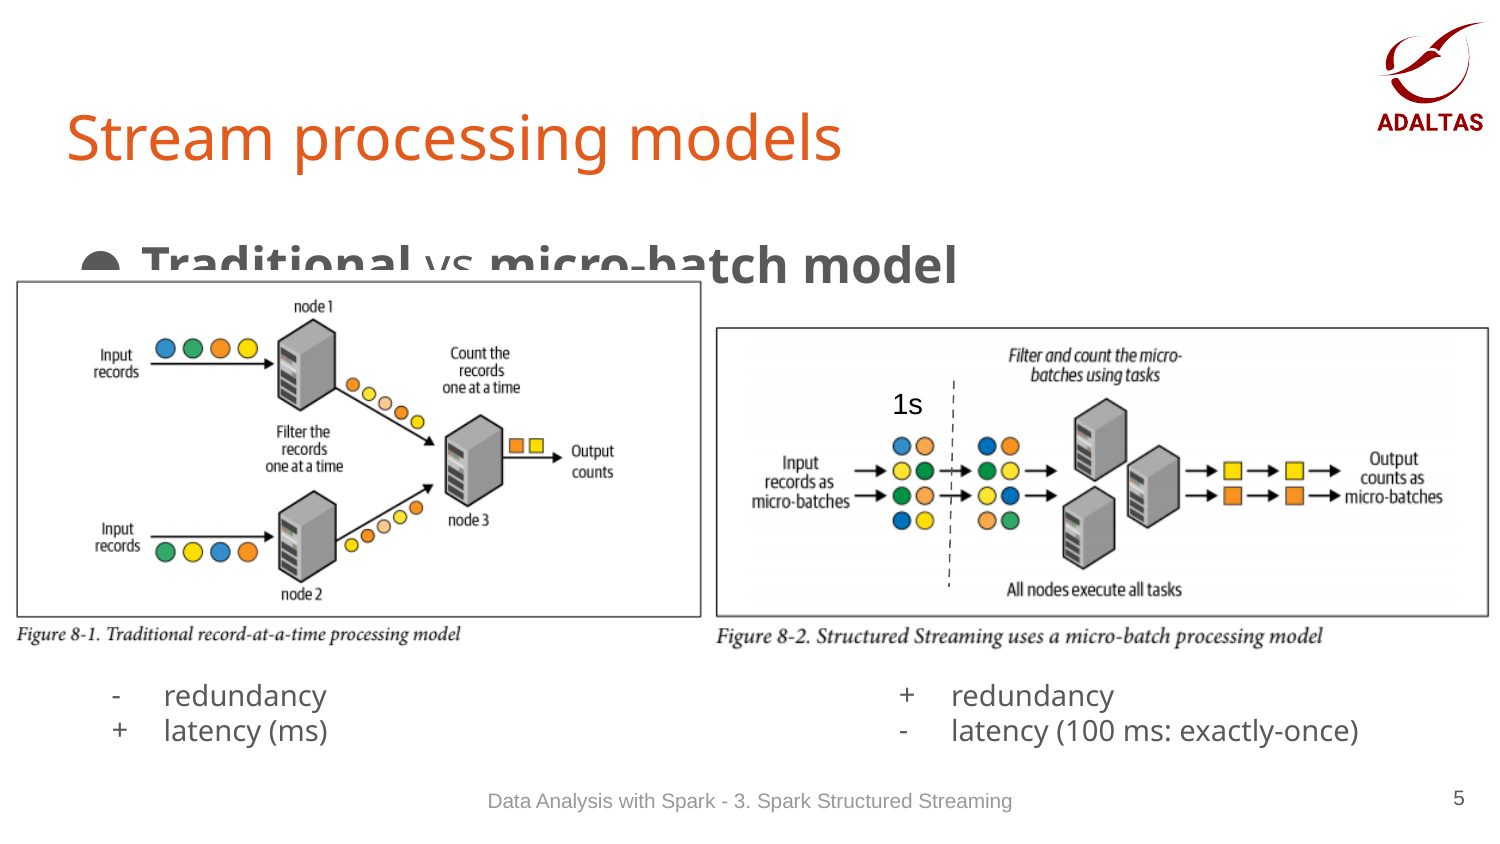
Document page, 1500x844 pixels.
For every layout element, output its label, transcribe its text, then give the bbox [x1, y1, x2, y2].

title Stream processing models [51, 71, 1184, 166]
text_box redundancy latency (100 ms: exactly-once) [861, 661, 1465, 769]
text_box redundancy latency (ms) [73, 661, 557, 756]
text_box 1s [877, 370, 949, 420]
list Traditional vs micro-batch model [51, 189, 1449, 283]
text_box Data Analysis with Spark - 3. Spark Structured Streaming [462, 773, 1038, 822]
slide_number <number> [1389, 764, 1480, 830]
picture [2, 270, 1495, 663]
